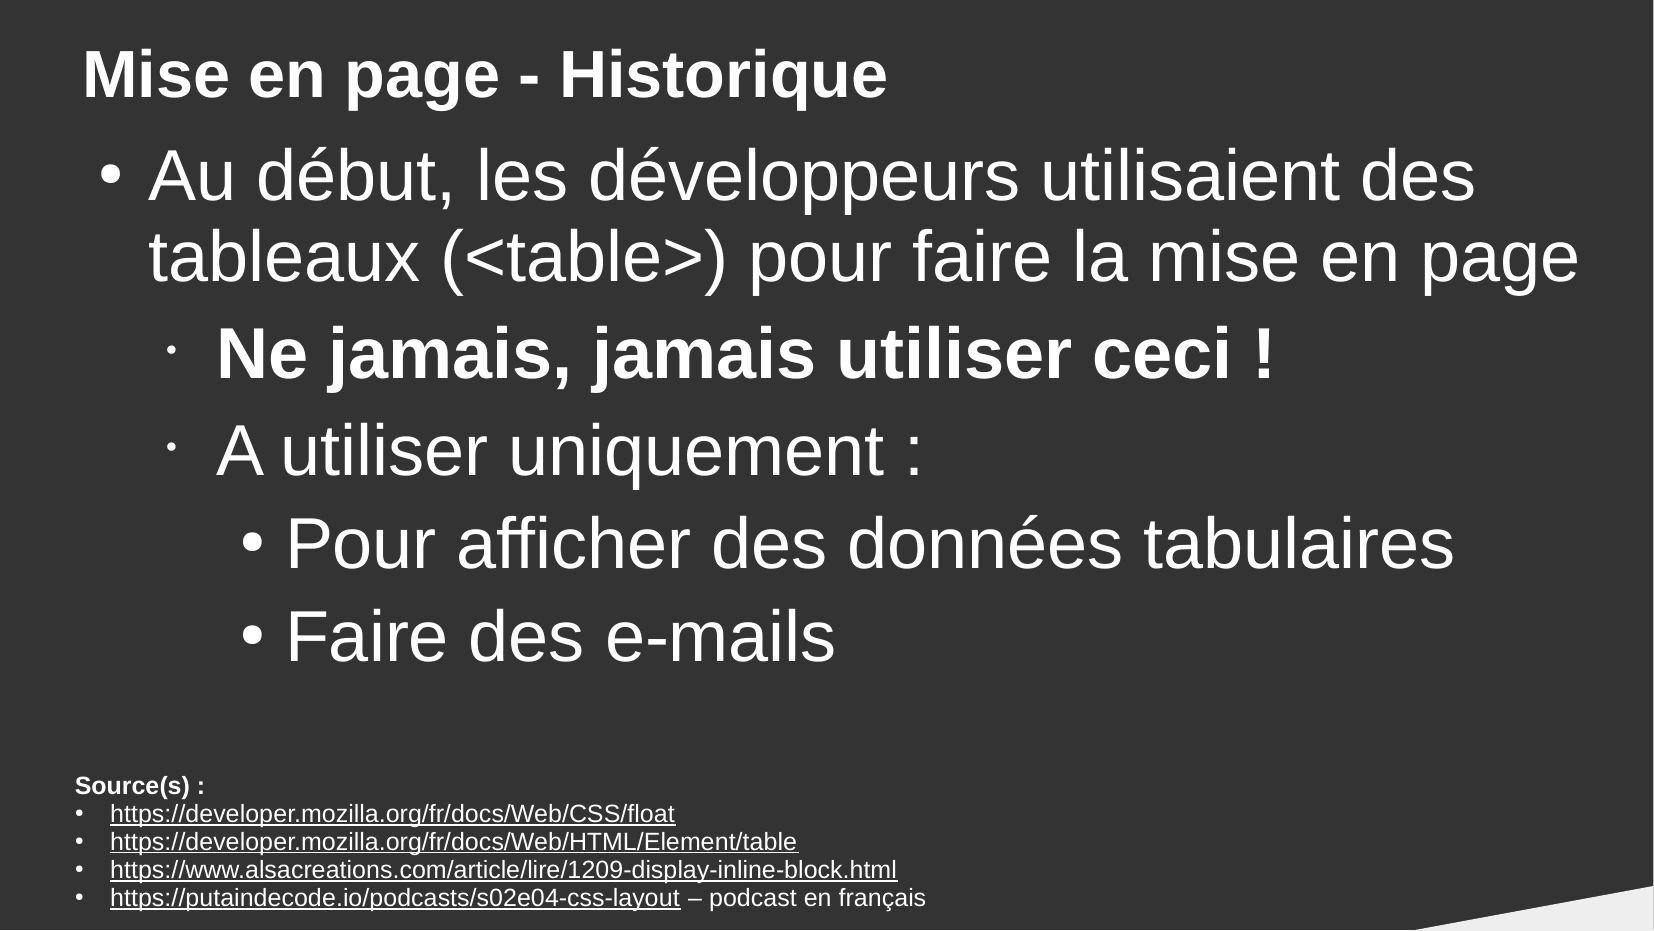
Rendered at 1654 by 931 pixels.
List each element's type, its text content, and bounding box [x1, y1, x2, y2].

text_box [1409, 885, 1654, 931]
text_box Source(s) : https://developer.mozilla.org/fr/docs/Web/CSS/float https://developer.mozilla.org/fr/docs/Web/HTML/Element/table https://www.alsacreations.com/article/lire/1209-display-inline-block.html https://putaindecode.io/podcasts/s02e04-css-layout – podcast en français [60, 764, 1546, 920]
list Au début, les développeurs utilisaient des tableaux (<table>) pour faire la mise en page Ne jamais, jamais utiliser ceci ! A utiliser uniquement : Pour afficher des données tabulaires Faire des e-mails [80, 135, 1605, 745]
title Mise en page - Historique [82, 37, 1571, 114]
